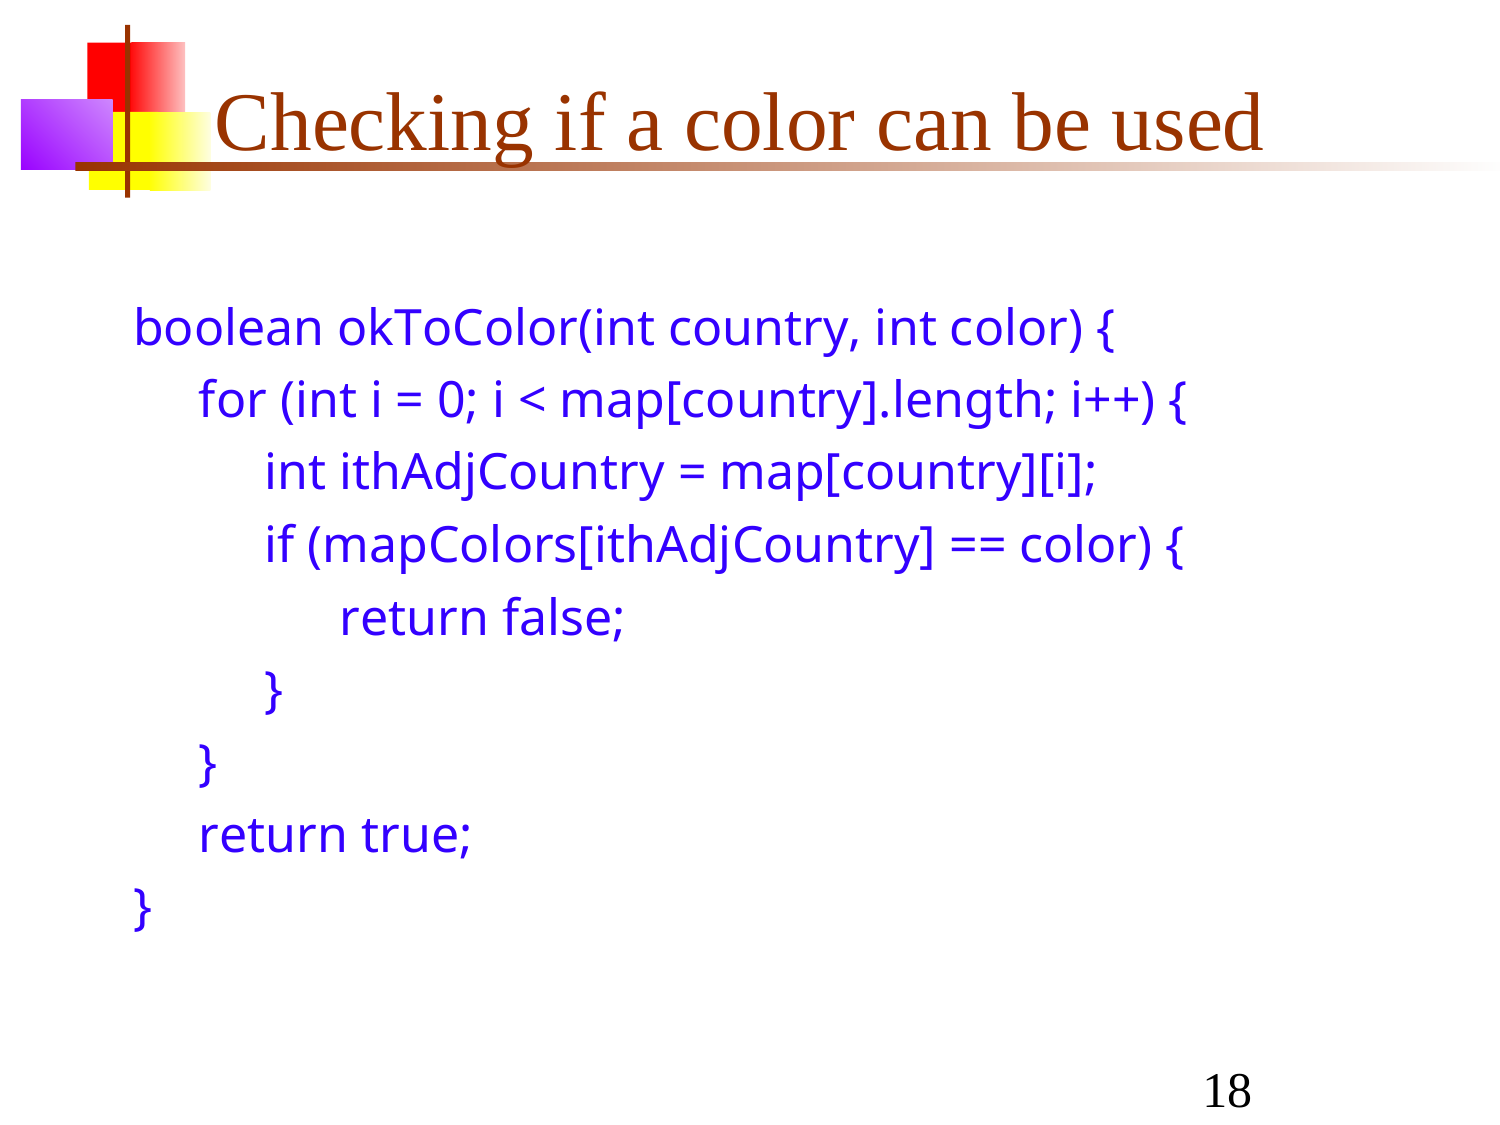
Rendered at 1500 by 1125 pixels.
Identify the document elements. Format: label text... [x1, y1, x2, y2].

list boolean okToColor(int country, int color) { for (int i = 0; i < map[country].length; i++) { int ithAdjCountry = map[country][i]; if (mapColors[ithAdjCountry] == color) { return false; } } return true; } [62, 287, 1450, 1038]
title Checking if a color can be used [199, 37, 1479, 175]
